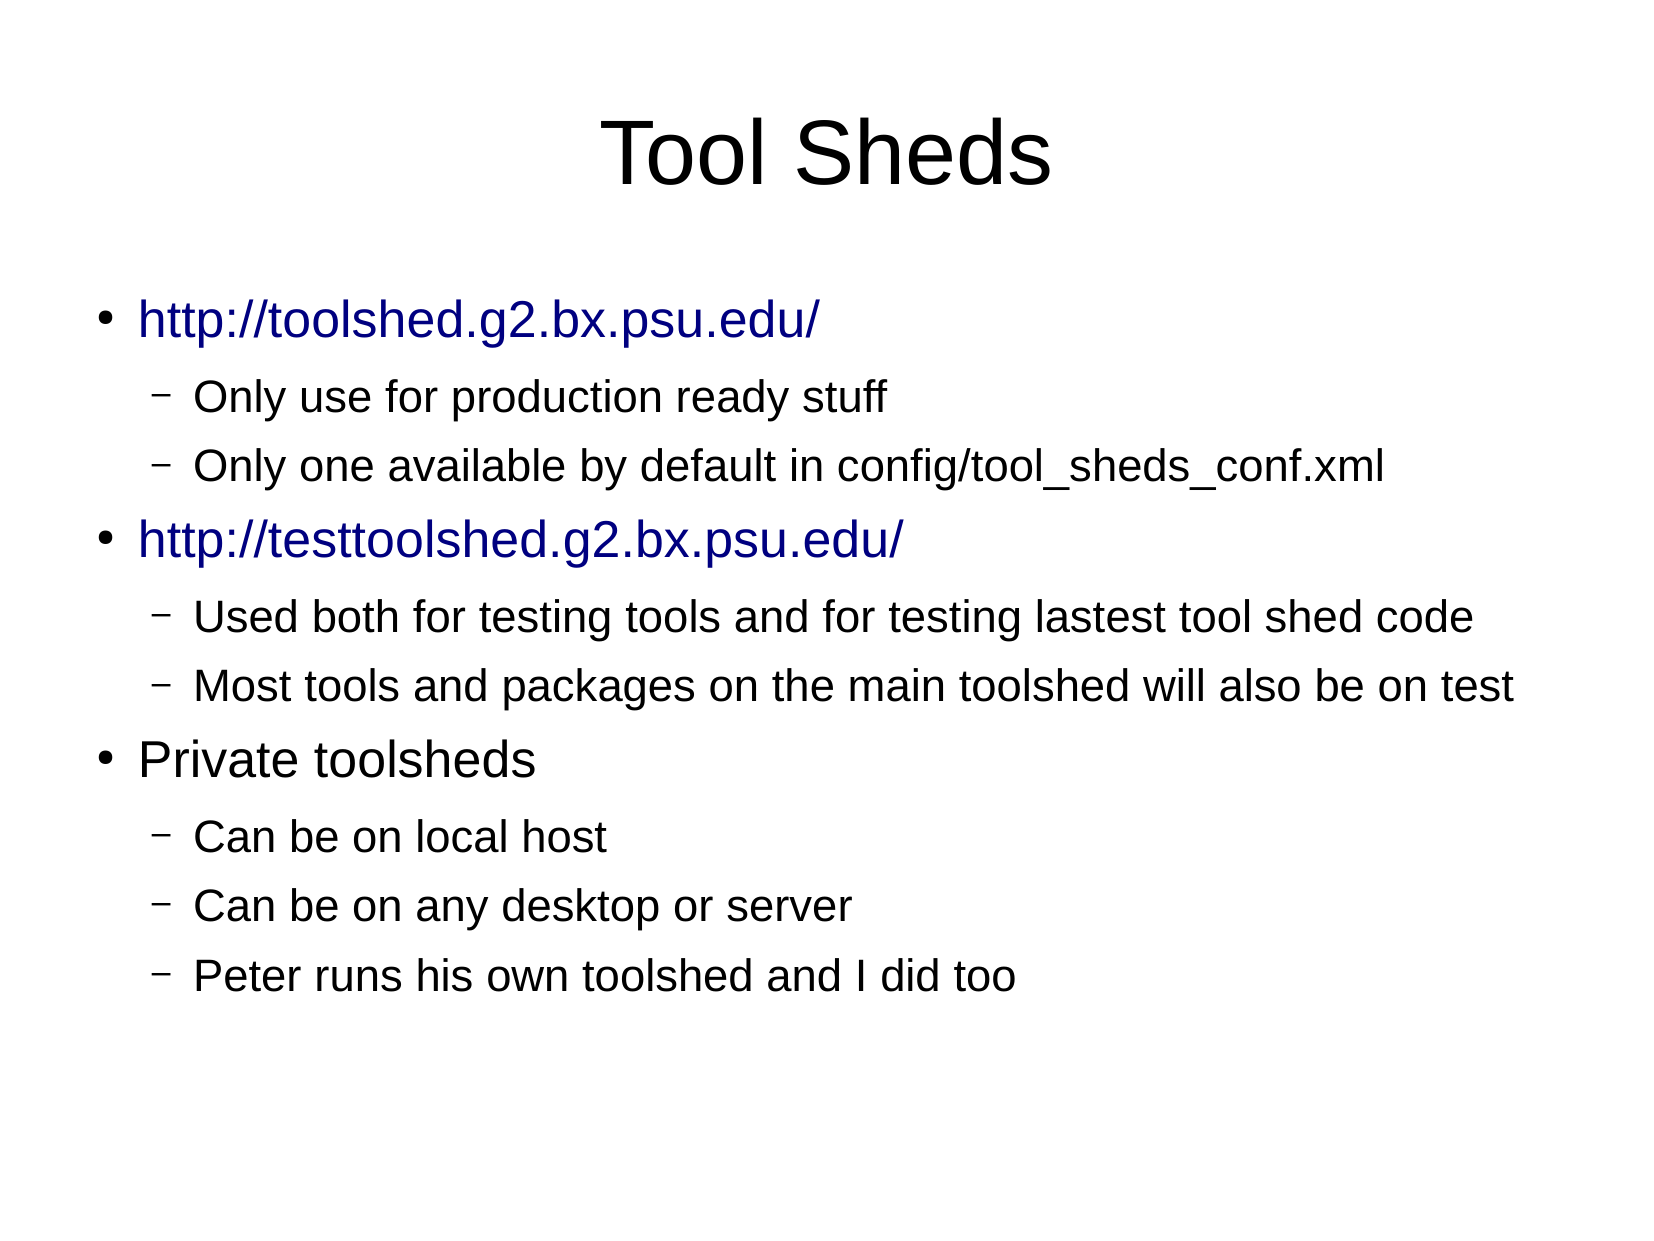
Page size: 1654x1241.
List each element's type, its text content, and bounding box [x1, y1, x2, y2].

list http://toolshed.g2.bx.psu.edu/ Only use for production ready stuff Only one available by default in config/tool_sheds_conf.xml http://testtoolshed.g2.bx.psu.edu/ Used both for testing tools and for testing lastest tool shed code Most tools and packages on the main toolshed will also be on test Private toolsheds Can be on local host Can be on any desktop or server Peter runs his own toolshed and I did too [82, 290, 1571, 1010]
title Tool Sheds [82, 49, 1571, 257]
